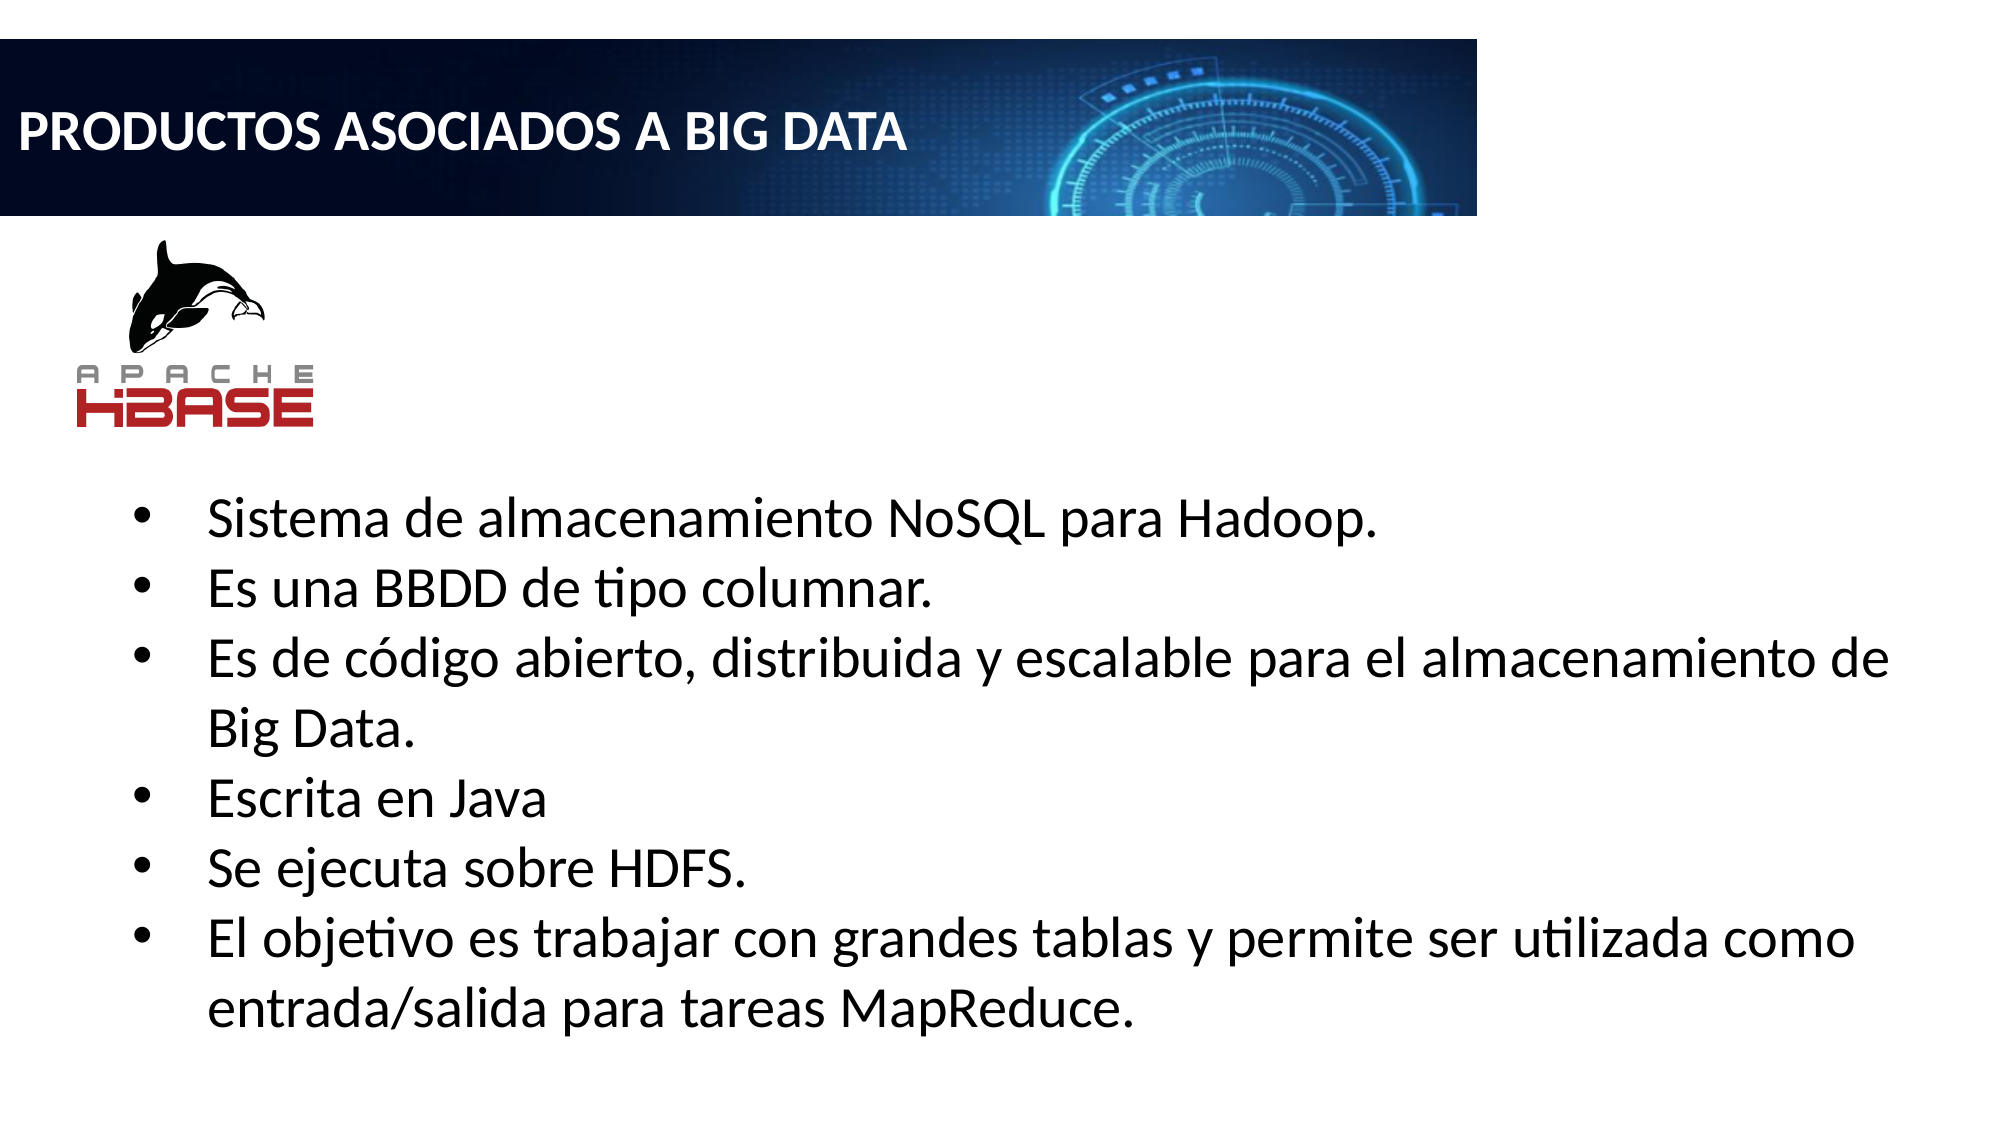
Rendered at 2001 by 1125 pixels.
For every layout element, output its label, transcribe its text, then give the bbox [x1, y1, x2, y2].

text_box PRODUCTOS ASOCIADOS A BIG DATA [4, 84, 924, 170]
picture [0, 240, 497, 427]
picture [0, 39, 1477, 216]
text_box Sistema de almacenamiento NoSQL para Hadoop. Es una BBDD de tipo columnar. Es de código abierto, distribuida y escalable para el almacenamiento de Big Data. Escrita en Java Se ejecuta sobre HDFS. El objetivo es trabajar con grandes tablas y permite ser utilizada como entrada/salida para tareas MapReduce. [117, 471, 1912, 1117]
